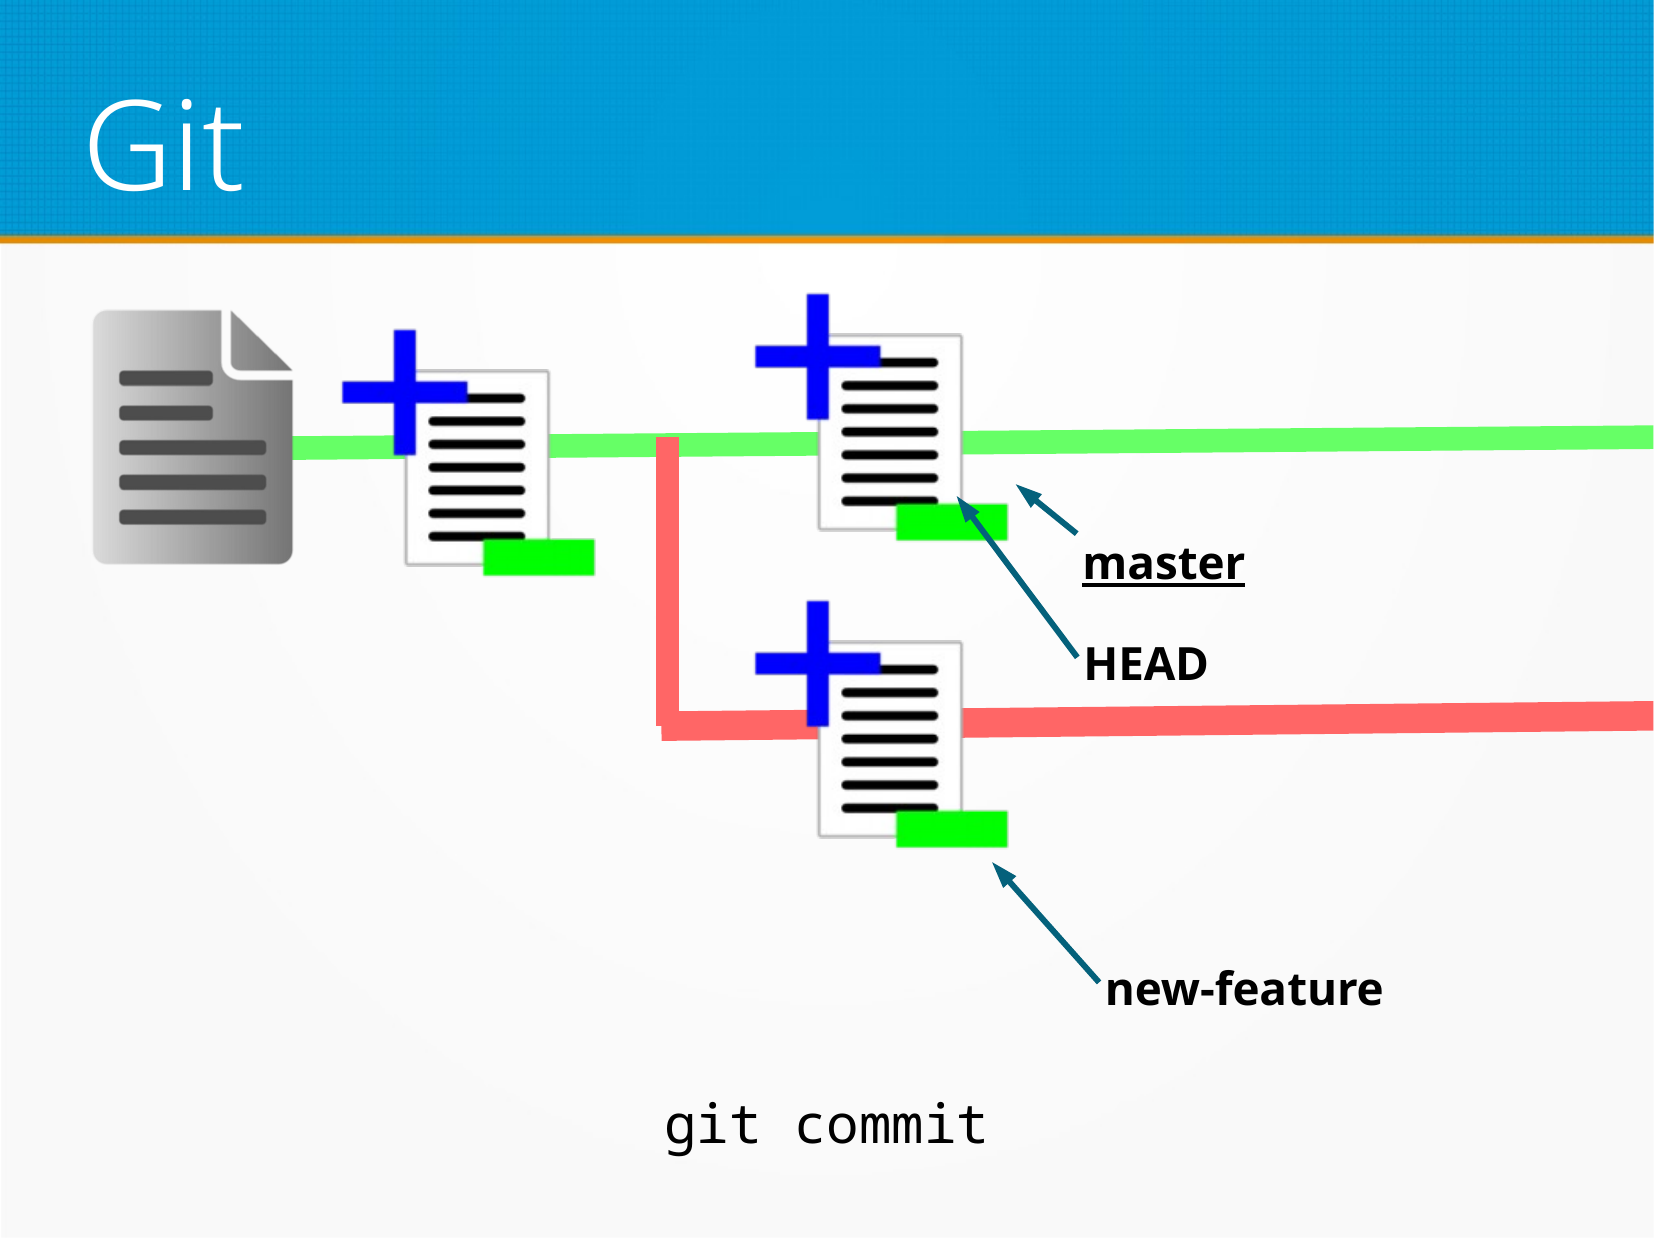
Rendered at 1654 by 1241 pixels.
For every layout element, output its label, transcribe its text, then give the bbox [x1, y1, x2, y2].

title Git [82, 19, 1571, 227]
text_box git commit [106, 1085, 1548, 1159]
text_box new-feature [1099, 952, 1359, 1022]
text_box HEAD [1077, 627, 1201, 697]
text_box master [1076, 527, 1276, 597]
picture [0, 233, 1654, 1241]
